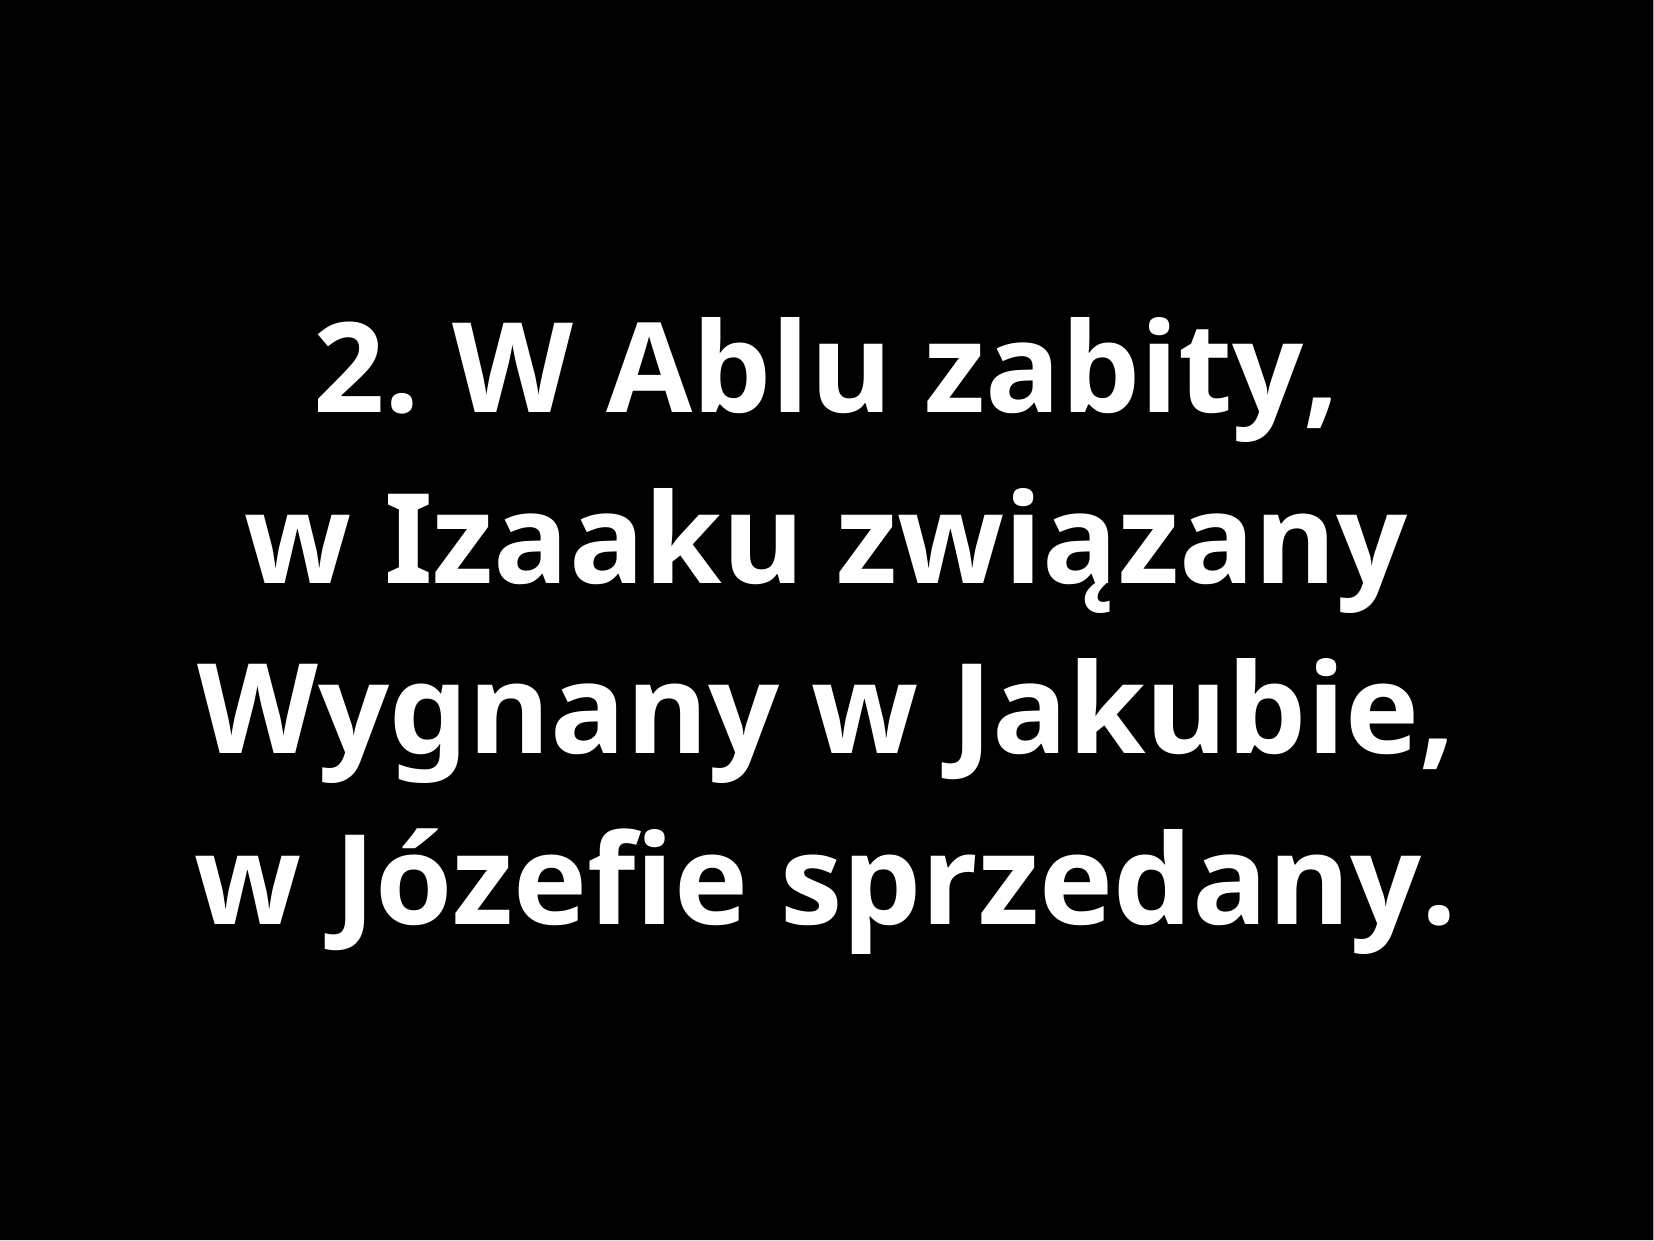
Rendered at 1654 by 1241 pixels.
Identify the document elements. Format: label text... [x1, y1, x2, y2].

title 2. W Ablu zabity, w Izaaku związany Wygnany w Jakubie, w Józefie sprzedany. [0, 0, 1654, 1241]
